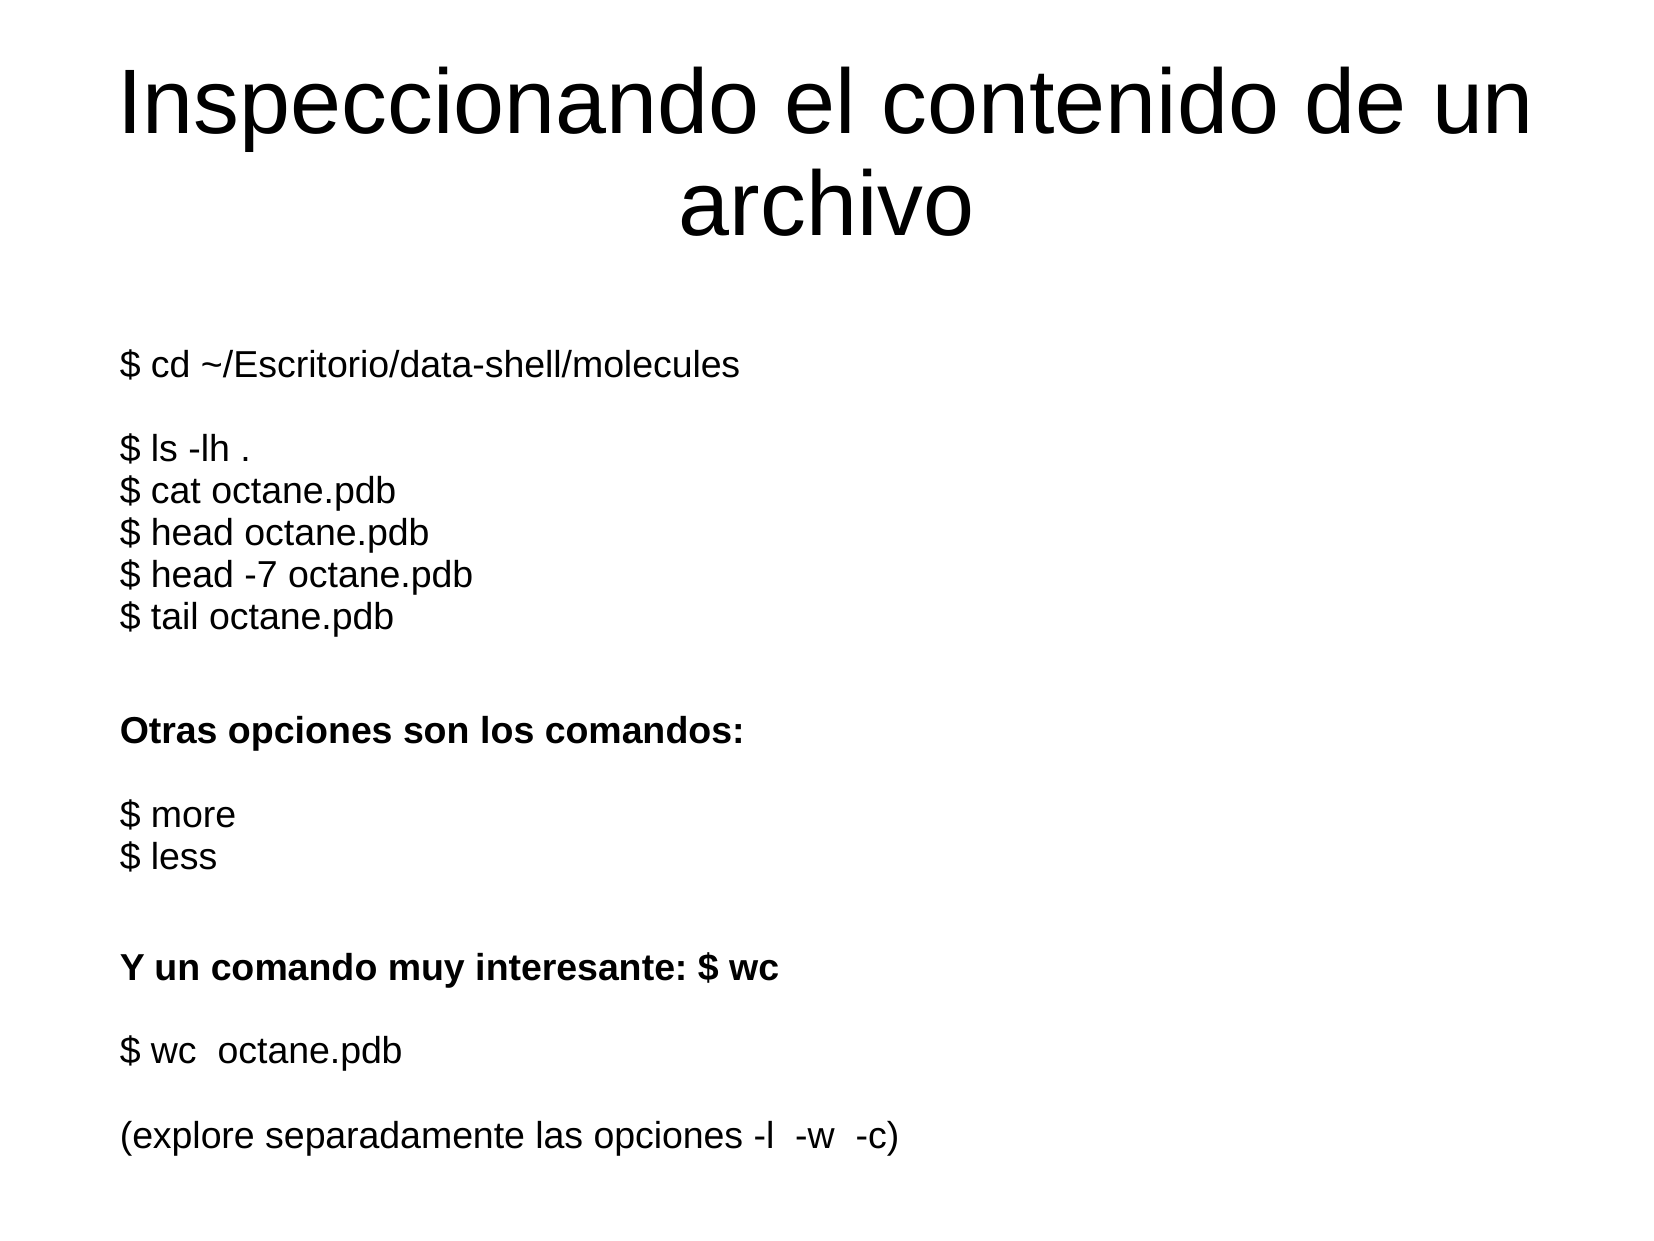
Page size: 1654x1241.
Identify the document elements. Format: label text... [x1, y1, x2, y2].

text_box Y un comando muy interesante: $ wc $ wc octane.pdb (explore separadamente las opciones -l -w -c) [105, 938, 1486, 1164]
text_box Otras opciones son los comandos: $ more $ less [105, 702, 1486, 886]
title Inspeccionando el contenido de un archivo [82, 49, 1571, 257]
text_box $ cd ~/Escritorio/data-shell/molecules $ ls -lh . $ cat octane.pdb $ head octane.pdb $ head -7 octane.pdb $ tail octane.pdb [105, 336, 1486, 702]
